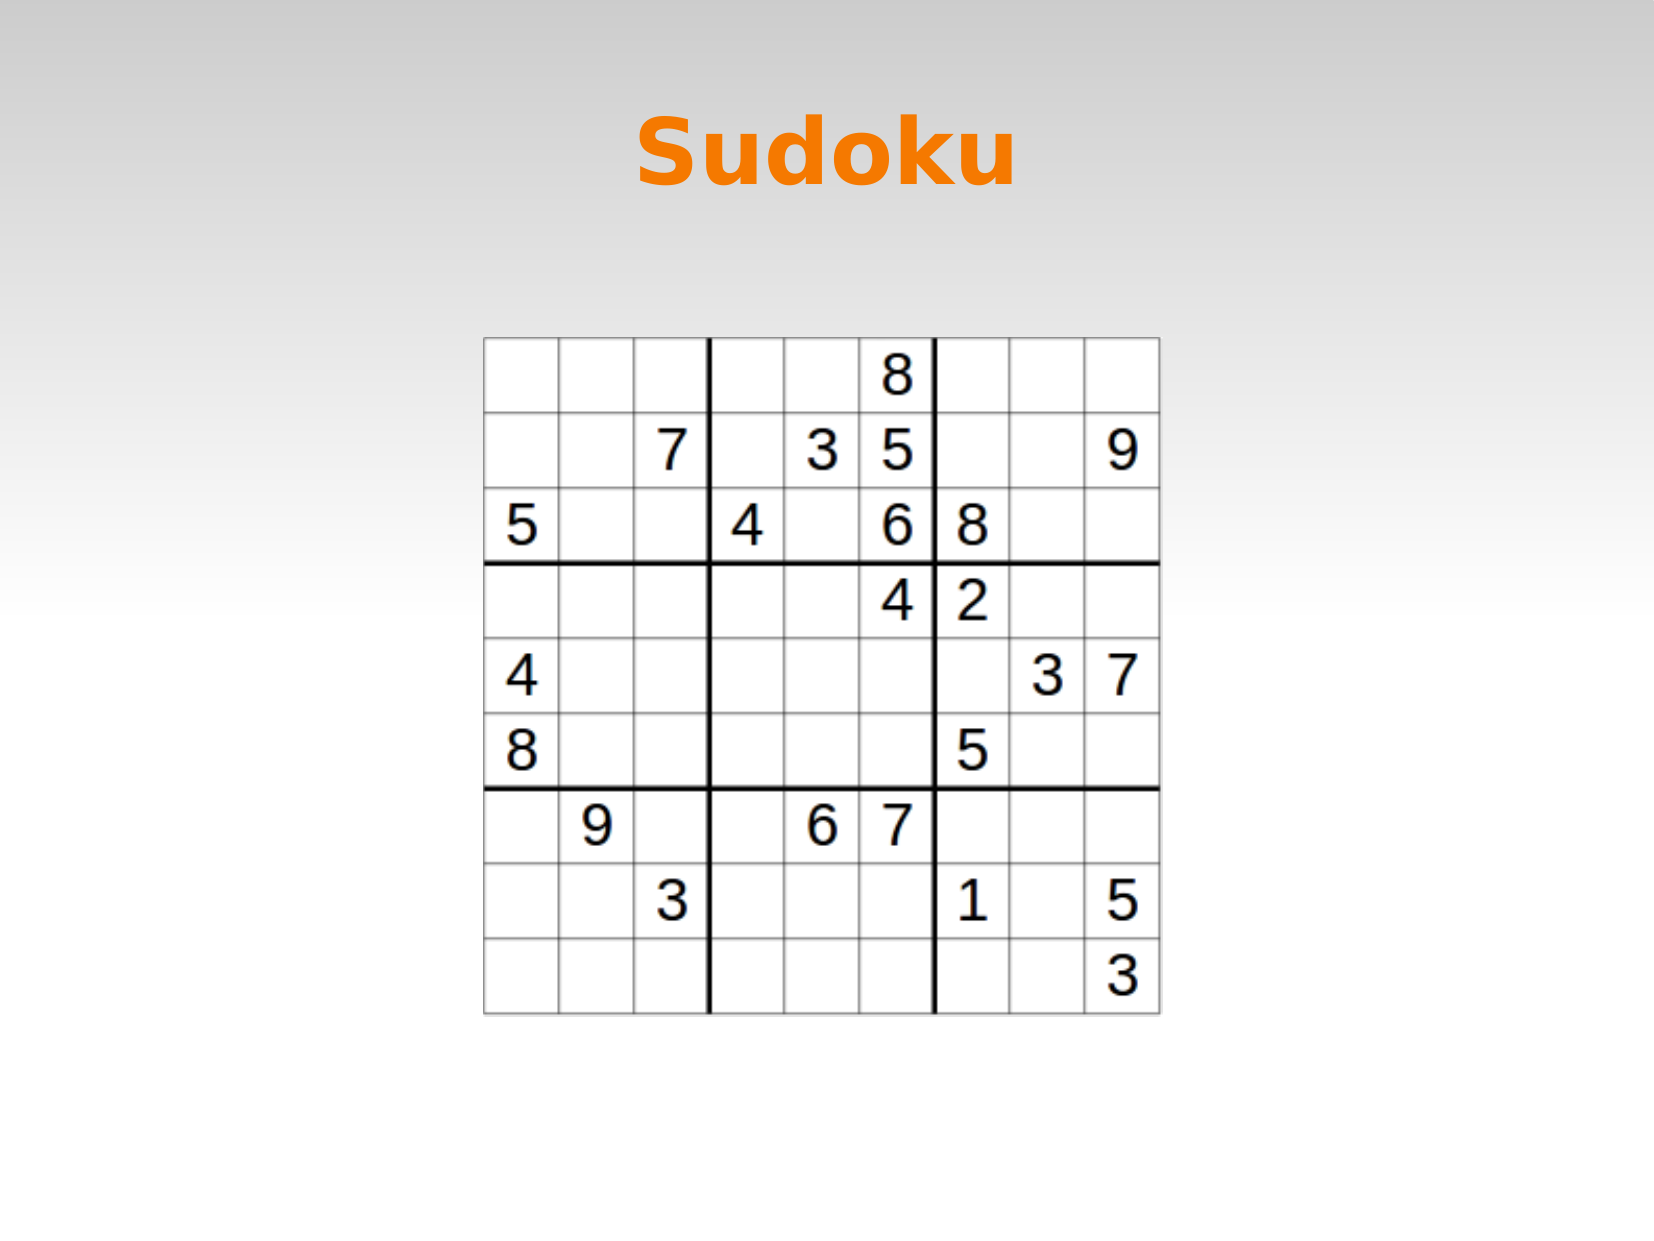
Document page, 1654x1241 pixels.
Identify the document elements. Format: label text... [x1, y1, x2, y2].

title Sudoku [82, 56, 1571, 250]
picture [483, 337, 1163, 1017]
